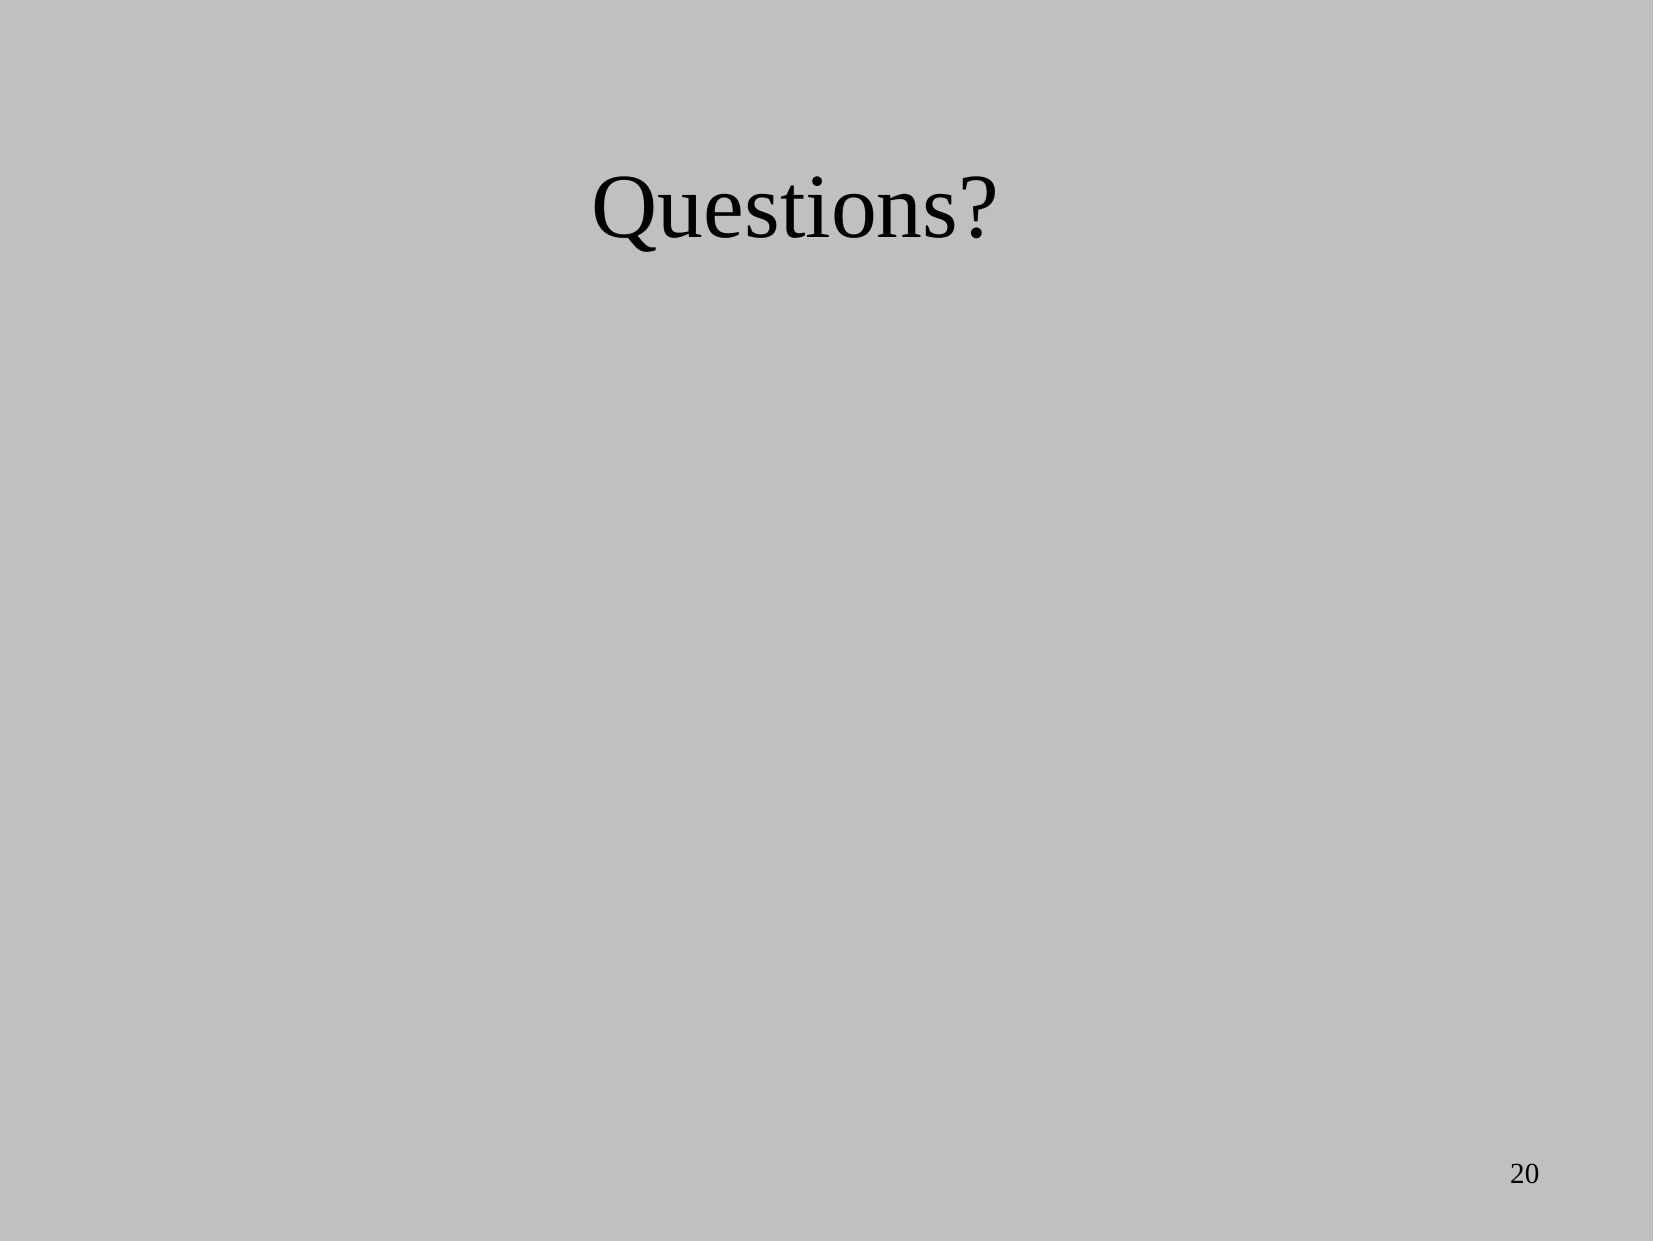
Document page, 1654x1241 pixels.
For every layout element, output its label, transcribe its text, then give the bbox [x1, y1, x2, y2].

title Questions? [312, 102, 1279, 311]
